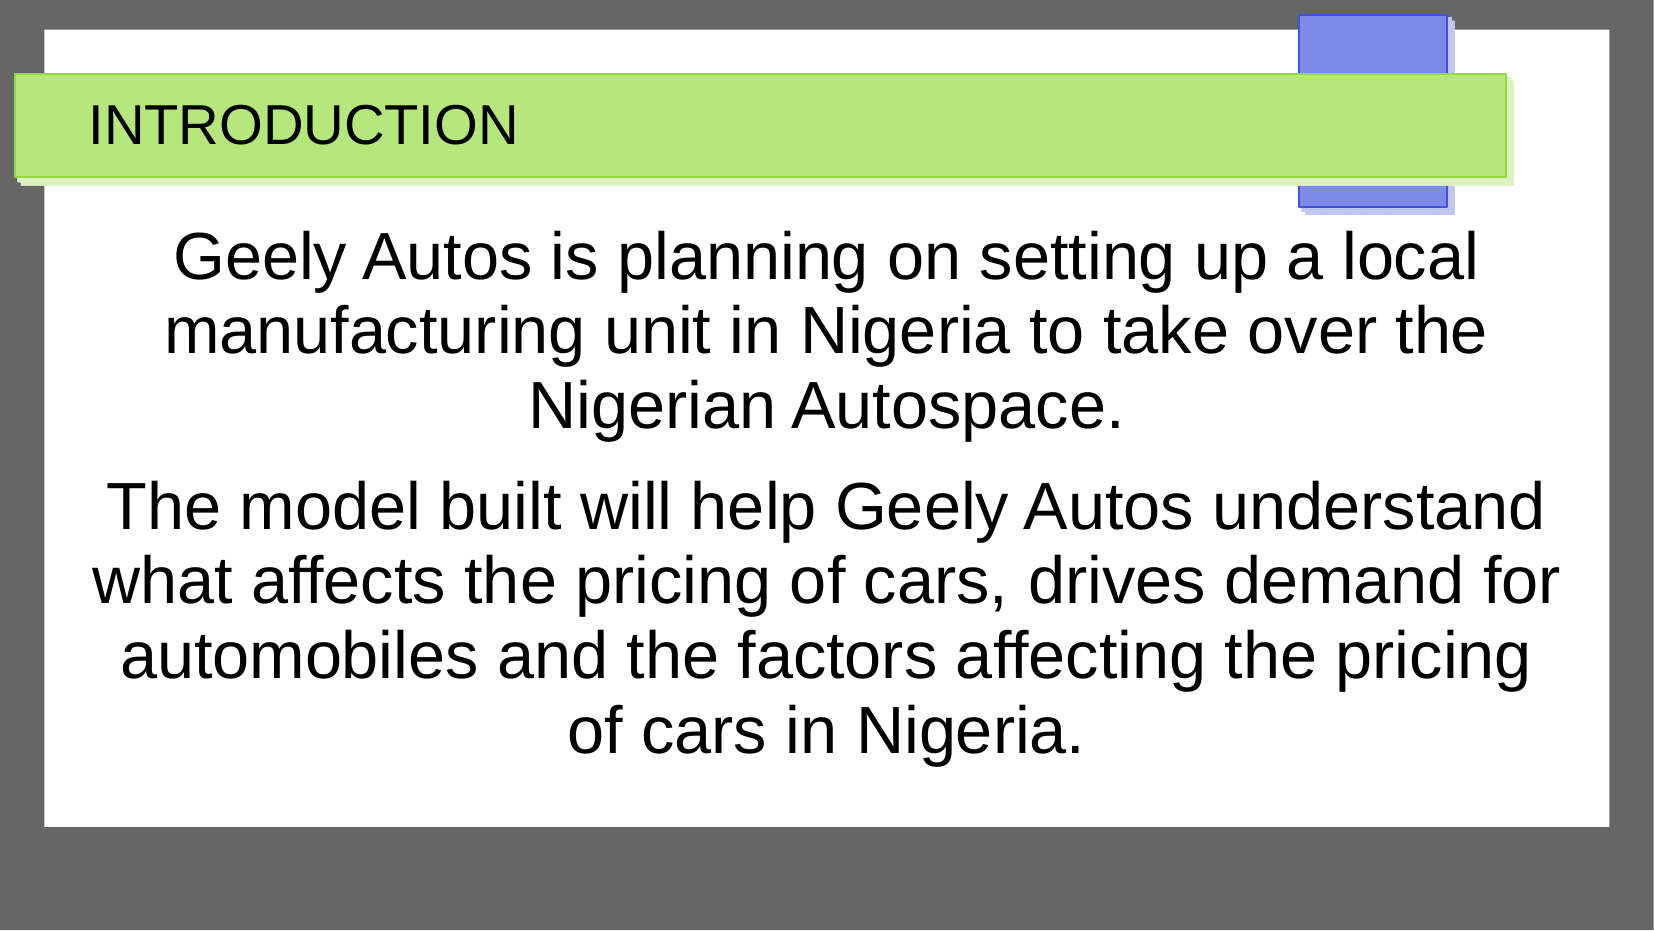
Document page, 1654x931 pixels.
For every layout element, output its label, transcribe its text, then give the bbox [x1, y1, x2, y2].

subtitle Geely Autos is planning on setting up a local manufacturing unit in Nigeria to take over the Nigerian Autospace. [88, 218, 1565, 443]
text_box The model built will help Geely Autos understand what affects the pricing of cars, drives demand for automobiles and the factors affecting the pricing of cars in Nigeria. [88, 468, 1565, 768]
title INTRODUCTION [88, 73, 1506, 178]
